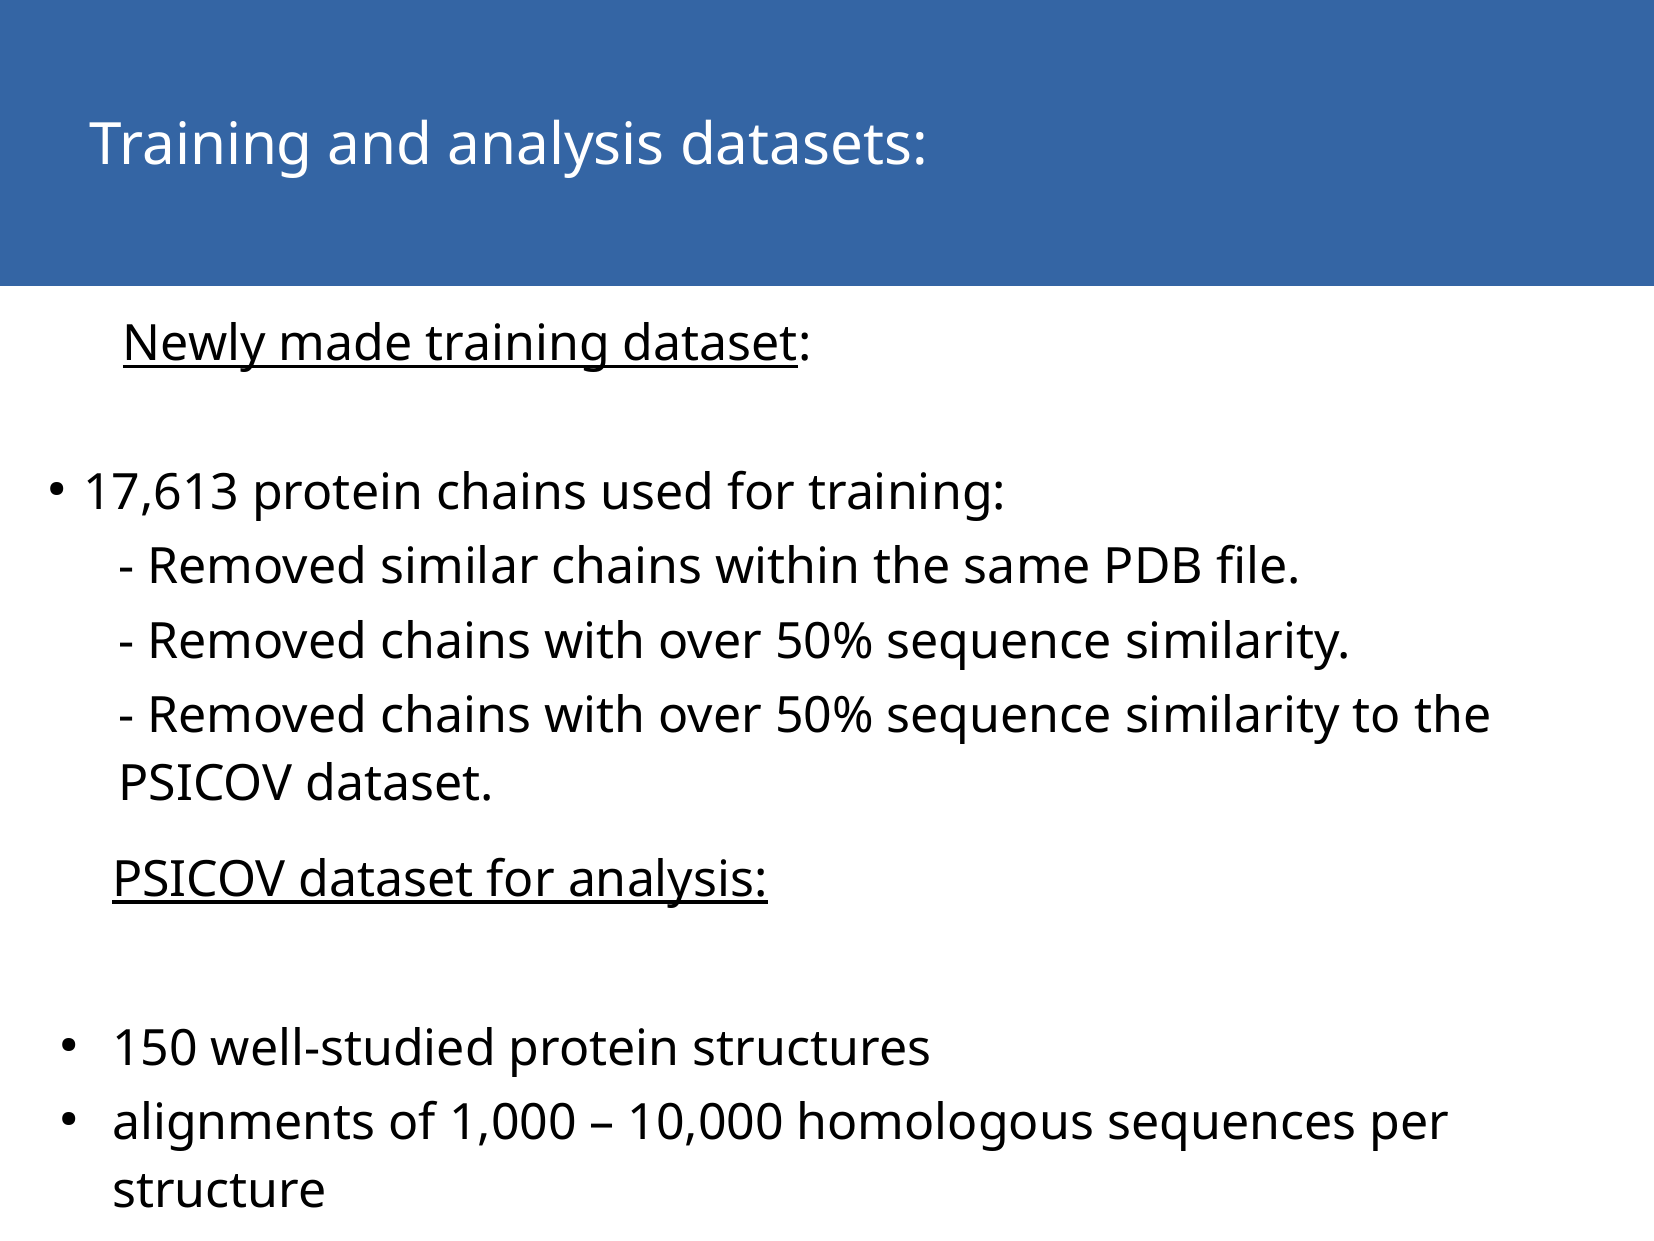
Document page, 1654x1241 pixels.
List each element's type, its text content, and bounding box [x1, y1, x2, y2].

text_box Newly made training dataset: 17,613 protein chains used for training: - Removed similar chains within the same PDB file. - Removed chains with over 50% sequence similarity. - Removed chains with over 50% sequence similarity to the PSICOV dataset. [33, 300, 1609, 974]
text_box Training and analysis datasets: [0, 0, 1654, 286]
text_box PSICOV dataset for analysis: 150 well-studied protein structures alignments of 1,000 – 10,000 homologous sequences per structure [45, 825, 1628, 1176]
